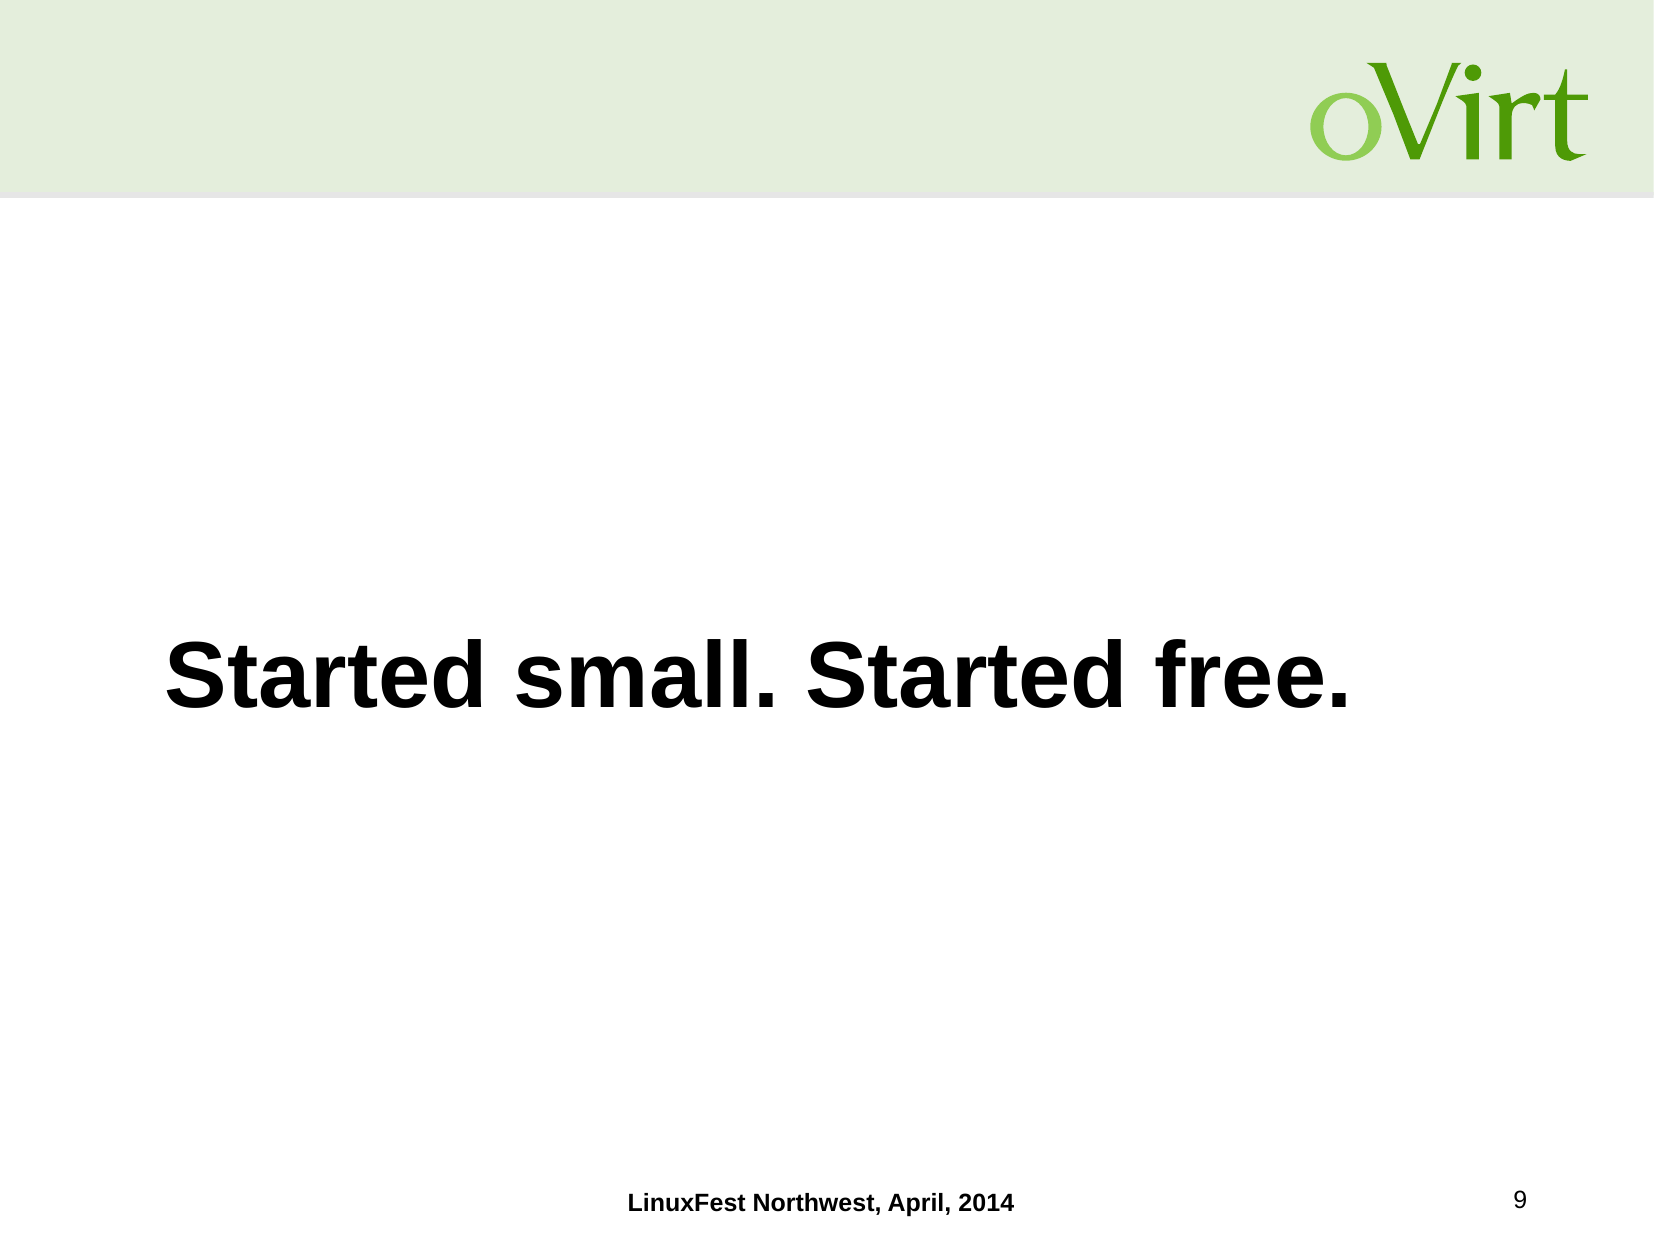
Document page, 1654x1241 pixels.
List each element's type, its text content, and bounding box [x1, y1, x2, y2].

text_box Started small. Started free. [150, 615, 1654, 750]
